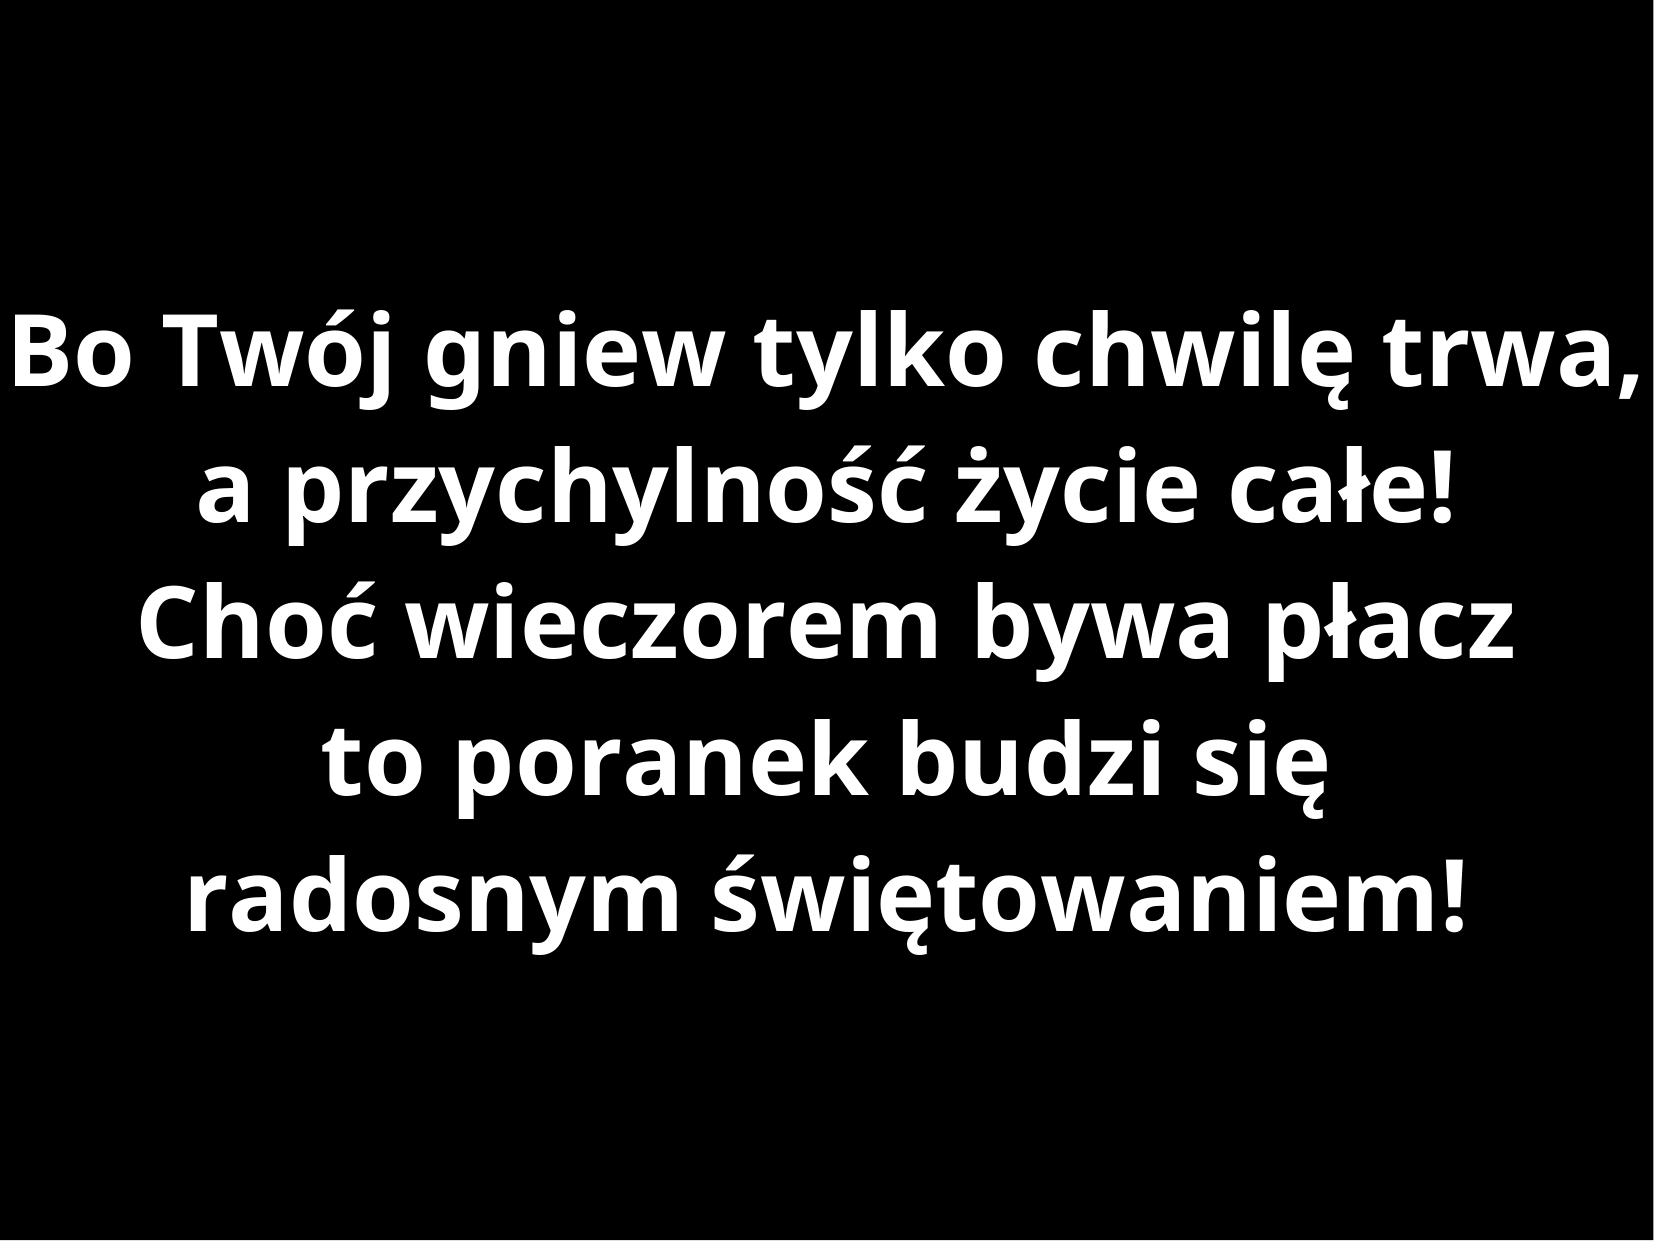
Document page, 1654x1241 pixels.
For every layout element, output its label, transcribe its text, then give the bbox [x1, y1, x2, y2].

title Bo Twój gniew tylko chwilę trwa, a przychylność życie całe! Choć wieczorem bywa płacz to poranek budzi się radosnym świętowaniem! [0, 0, 1654, 1241]
